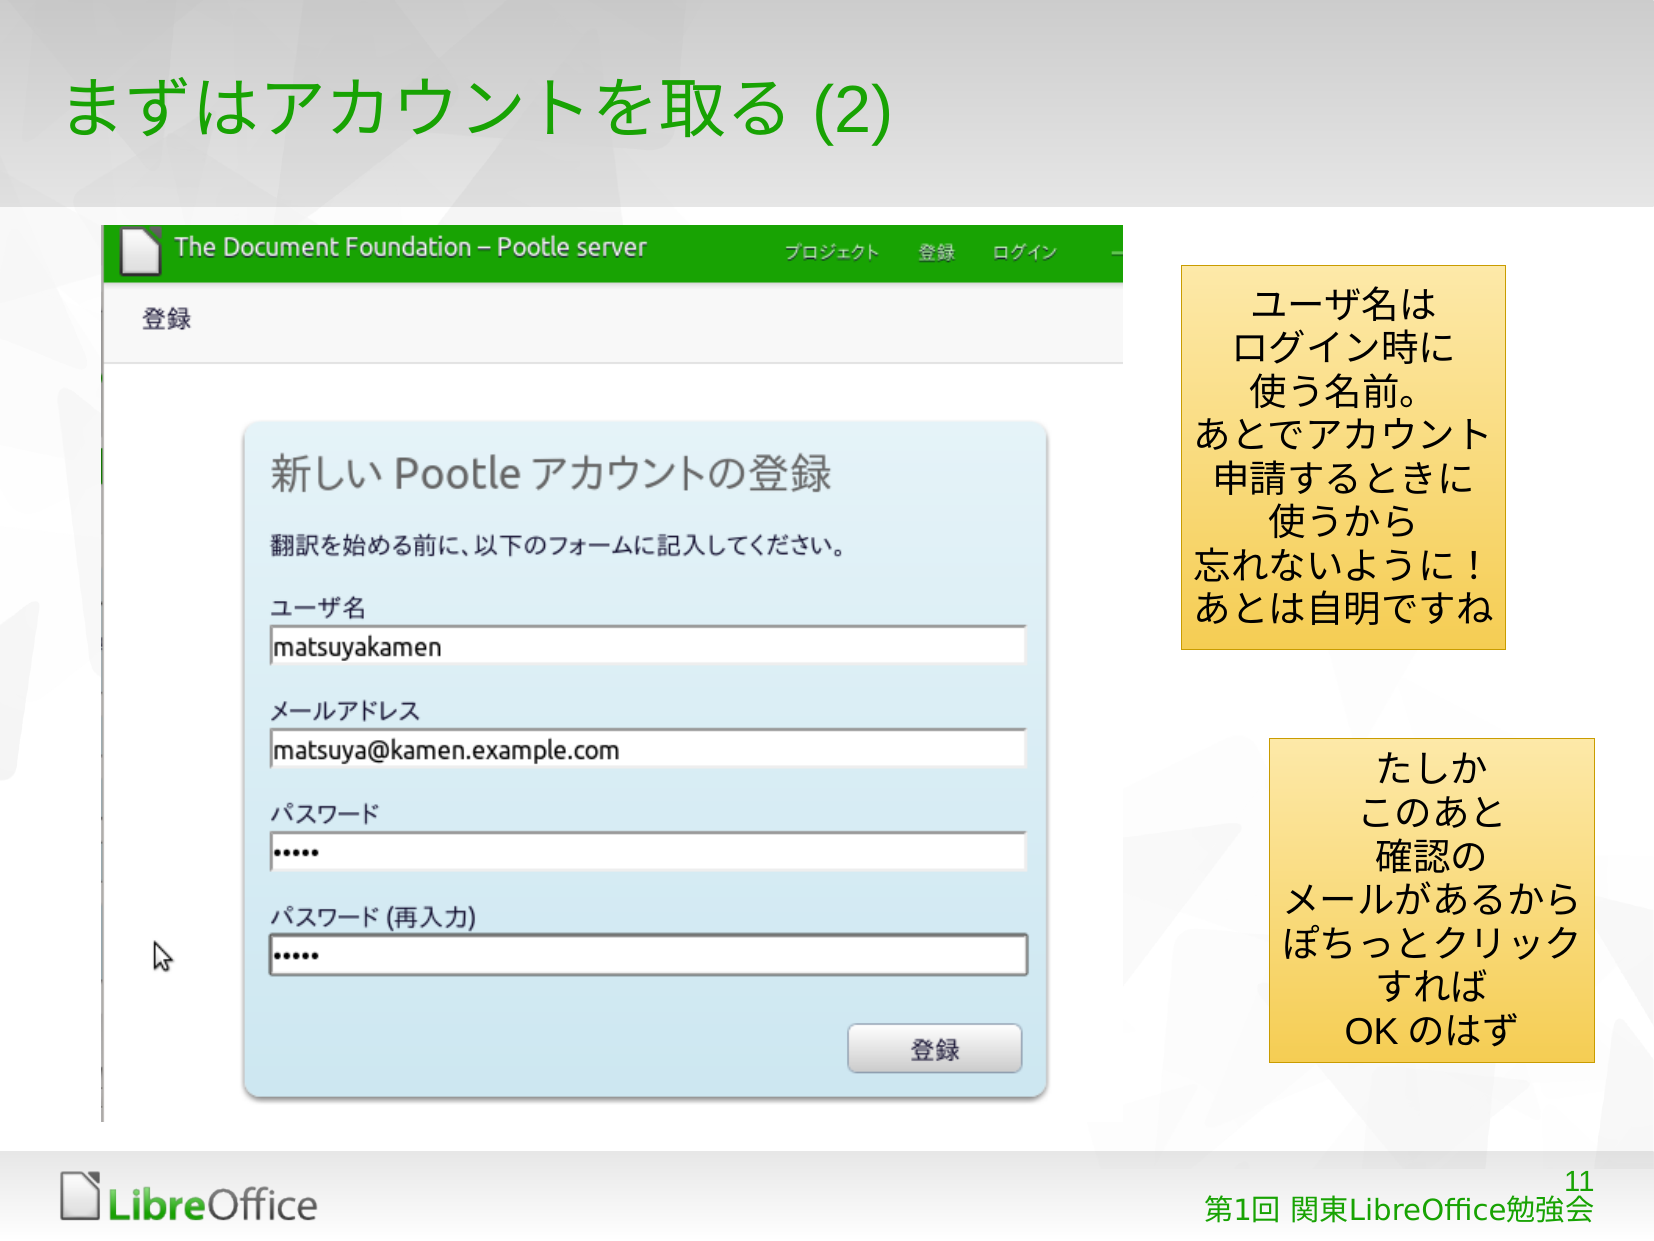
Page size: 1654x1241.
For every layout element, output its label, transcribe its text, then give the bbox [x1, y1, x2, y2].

title まずはアカウントを取る(2) [59, 29, 1595, 178]
picture [0, 0, 1654, 1169]
text_box ユーザ名は ログイン時に 使う名前。 あとでアカウント 申請するときに 使うから 忘れないように！ あとは自明ですね [1181, 265, 1506, 650]
picture [41, 1152, 337, 1240]
text_box たしか このあと 確認の メールがあるから ぽちっとクリック すれば OKのはず [1269, 738, 1595, 1063]
